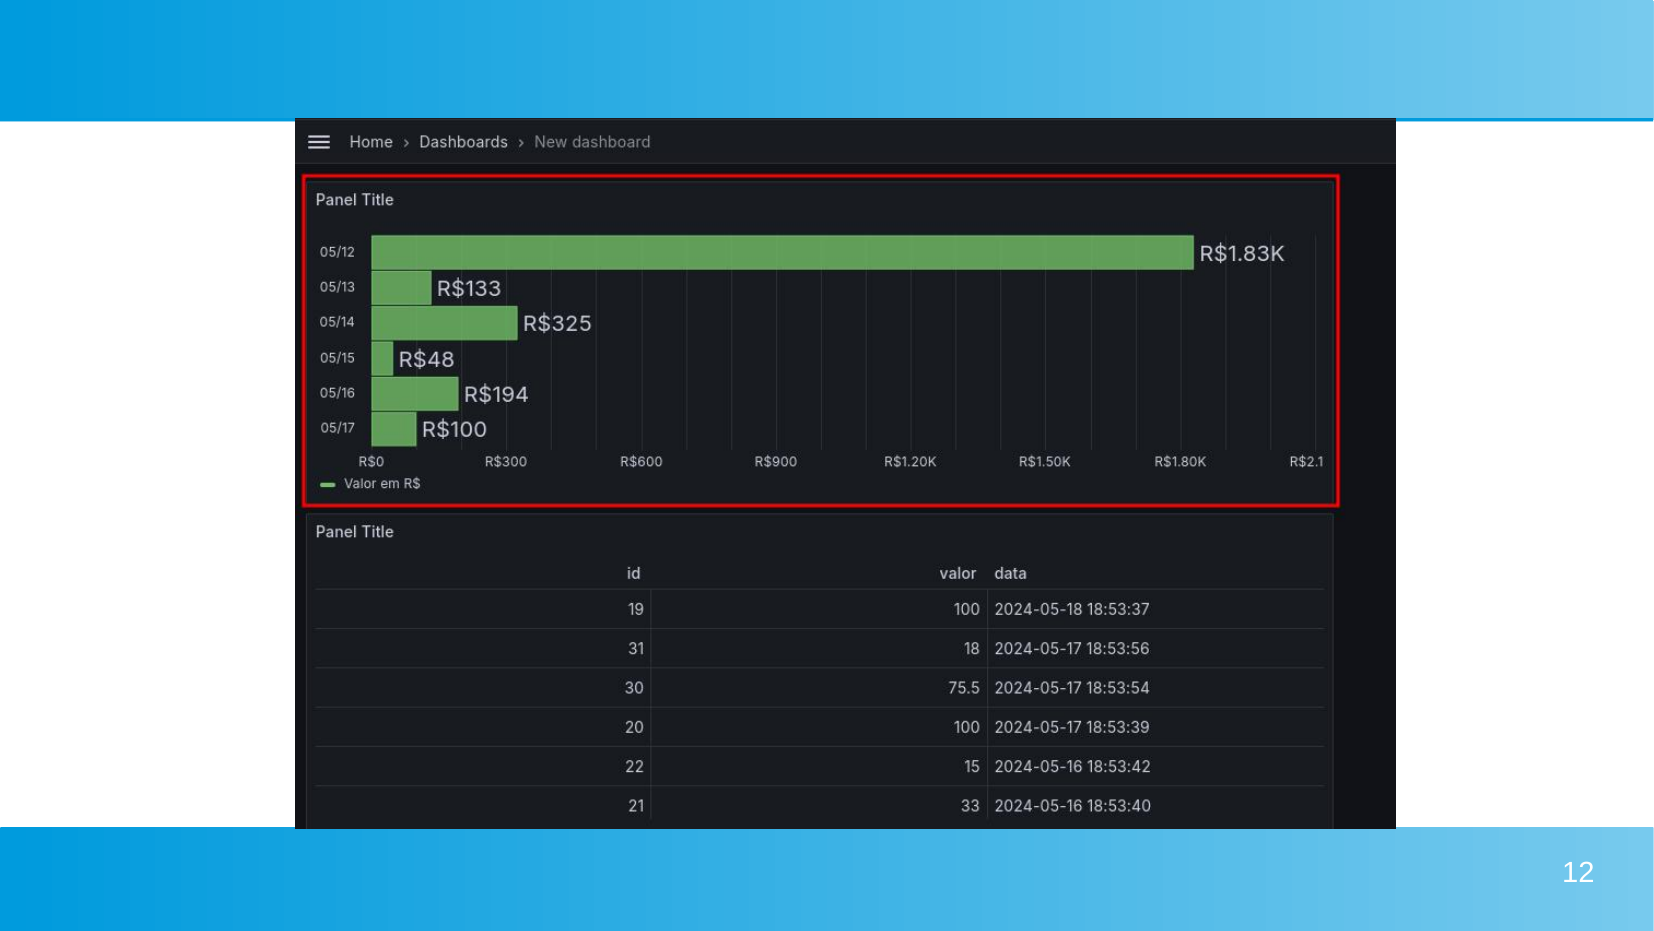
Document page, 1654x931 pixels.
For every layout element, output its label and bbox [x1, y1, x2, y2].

picture [295, 118, 1396, 830]
